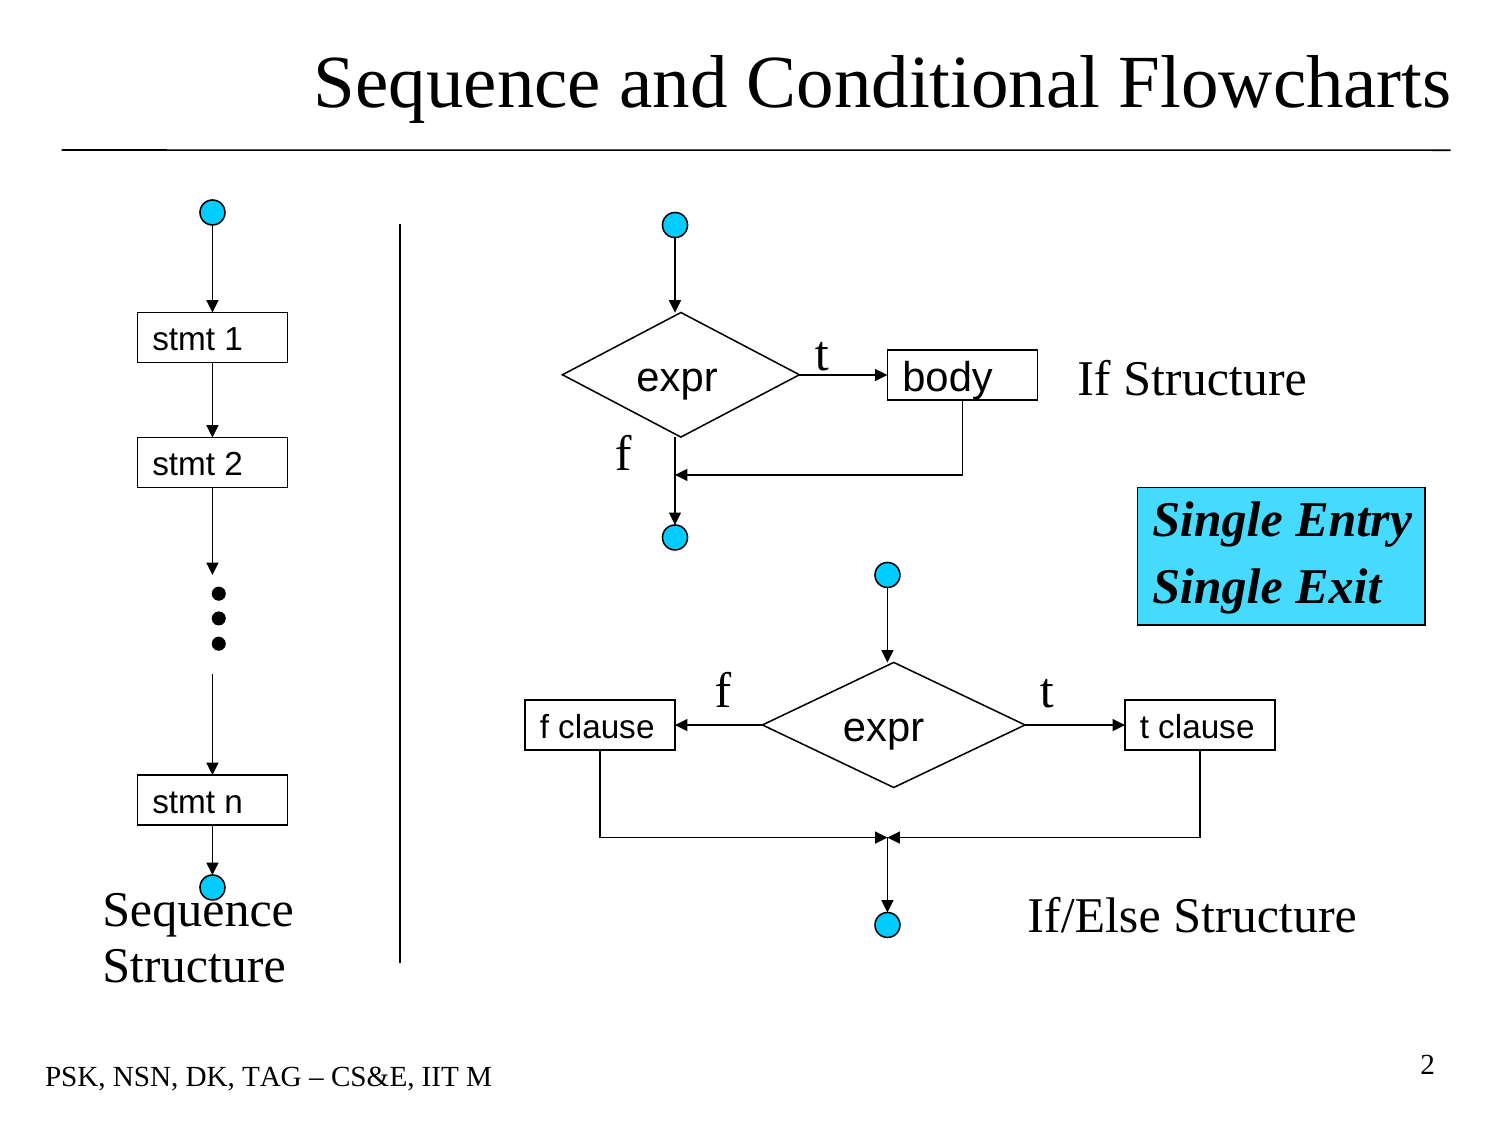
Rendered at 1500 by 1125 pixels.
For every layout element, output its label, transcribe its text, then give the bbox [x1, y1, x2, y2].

text_box f clause [525, 699, 676, 750]
text_box [662, 524, 688, 550]
title Sequence and Conditional Flowcharts [118, 24, 1453, 130]
text_box [212, 612, 226, 625]
text_box stmt n [137, 774, 288, 825]
text_box [662, 212, 688, 238]
text_box [199, 199, 226, 225]
text_box [212, 587, 226, 601]
text_box Sequence Structure [87, 900, 351, 995]
text_box stmt 1 [137, 312, 288, 363]
text_box stmt 2 [137, 437, 288, 488]
text_box body [887, 350, 1038, 400]
text_box f [699, 649, 763, 726]
list [56, 168, 1444, 1031]
text_box If Structure [1062, 337, 1388, 413]
text_box [199, 874, 226, 901]
text_box t [800, 312, 863, 388]
text_box [874, 562, 901, 588]
text_box [212, 637, 226, 651]
text_box expr [763, 662, 1024, 788]
text_box t clause [1125, 699, 1276, 750]
text_box [874, 912, 901, 938]
text_box expr [562, 312, 799, 438]
text_box t [1025, 649, 1088, 726]
text_box Single Entry Single Exit [1137, 500, 1438, 619]
text_box If/Else Structure [1012, 874, 1426, 951]
text_box f [600, 412, 663, 488]
